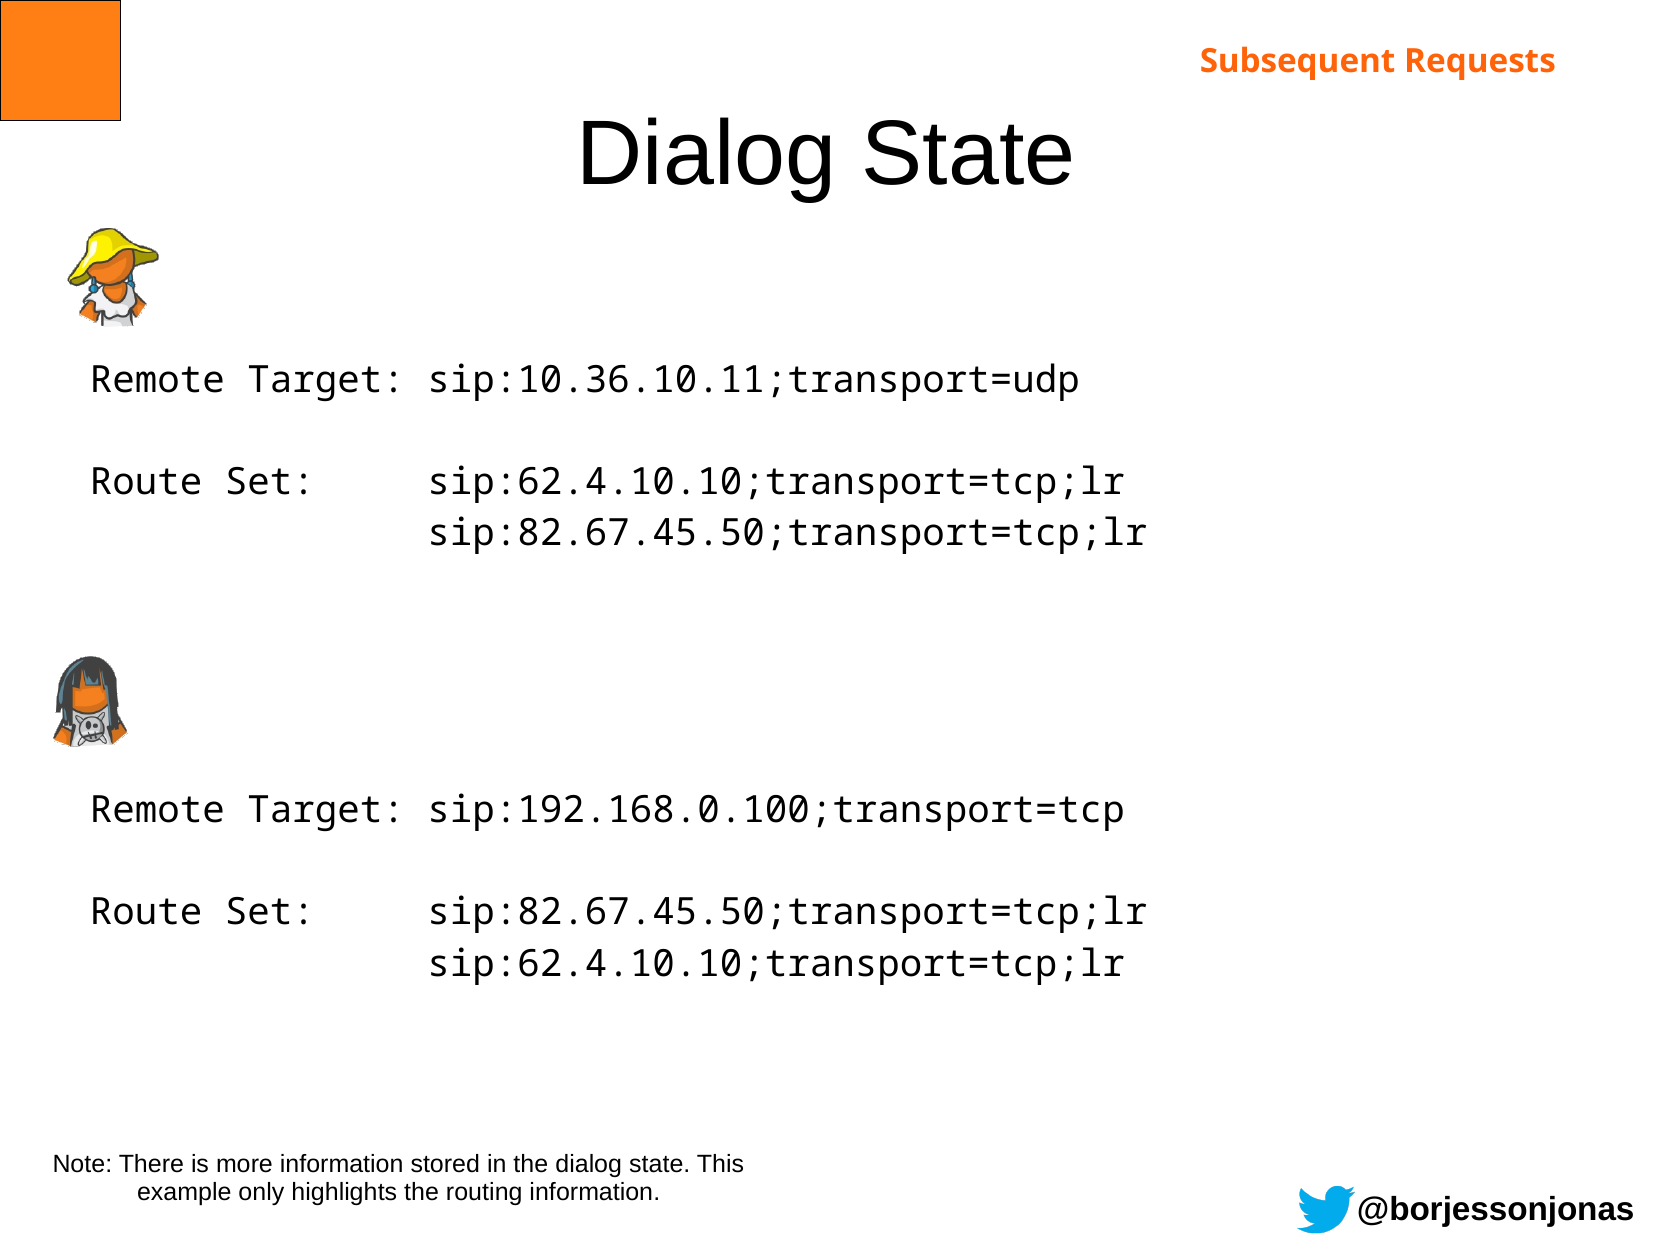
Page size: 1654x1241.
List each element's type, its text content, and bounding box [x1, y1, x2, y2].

text_box Note: There is more information stored in the dialog state. This example only highlights the routing information. [18, 1140, 781, 1216]
picture [37, 652, 136, 751]
picture [1277, 1160, 1375, 1241]
text_box Subsequent Requests [1185, 30, 1622, 100]
title Dialog State [82, 49, 1571, 257]
text_box Remote Target: sip:10.36.10.11;transport=udp Route Set: sip:62.4.10.10;transport=tcp;lr sip:82.67.45.50;transport=tcp;lr [75, 345, 1576, 578]
picture [60, 224, 166, 331]
text_box Remote Target: sip:192.168.0.100;transport=tcp Route Set: sip:82.67.45.50;transport=tcp;lr sip:62.4.10.10;transport=tcp;lr [75, 775, 1163, 976]
